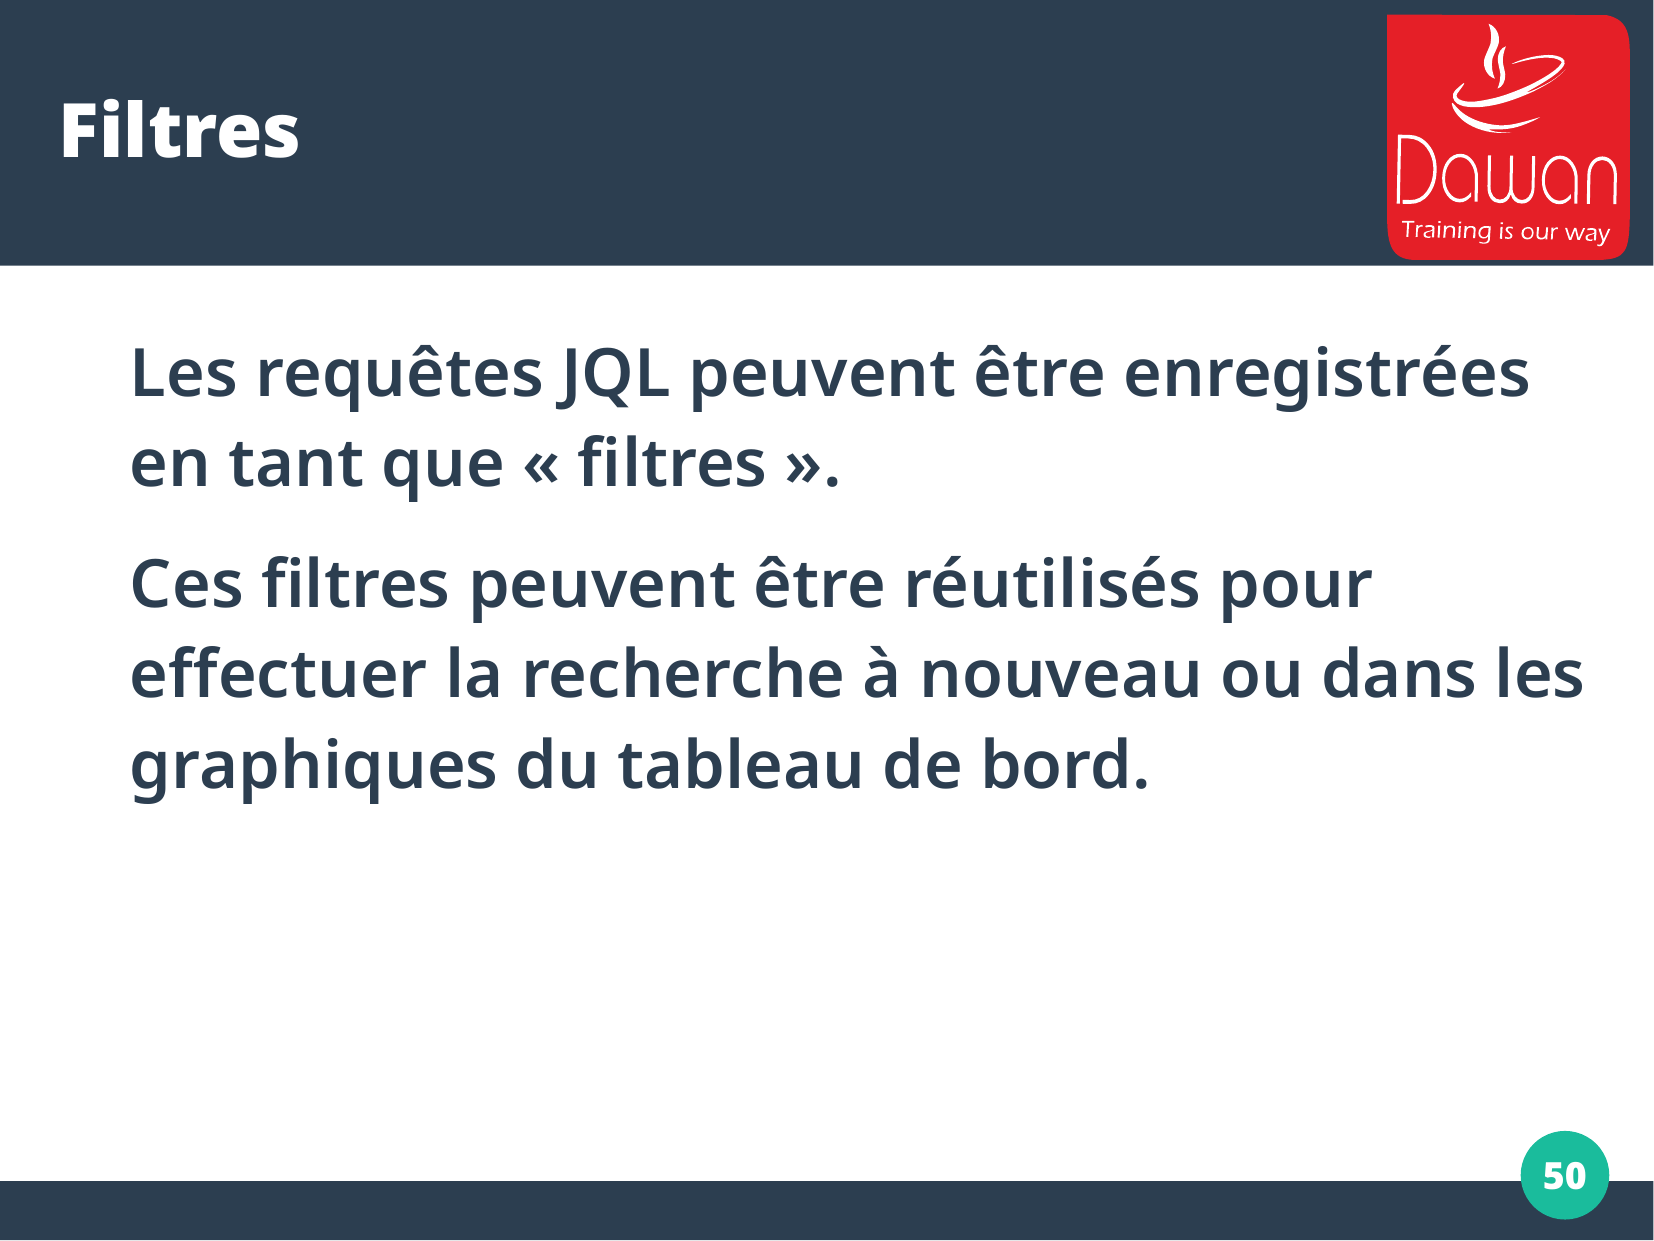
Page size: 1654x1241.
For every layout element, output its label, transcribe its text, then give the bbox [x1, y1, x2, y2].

list [656, 775, 670, 782]
title Filtres [59, 49, 1387, 207]
list [697, 775, 712, 782]
list [141, 775, 157, 782]
list [571, 775, 585, 782]
list [527, 775, 543, 782]
list [894, 775, 910, 782]
picture [1387, 14, 1630, 260]
list [211, 775, 225, 782]
list [252, 775, 267, 782]
list Les requêtes JQL peuvent être enregistrées en tant que « filtres ». Ces filtres peuvent être réutilisés pour effectuer la recherche à nouveau ou dans les graphiques du tableau de bord. [59, 324, 1595, 775]
list [59, 775, 1595, 1152]
list [795, 775, 809, 782]
list [836, 775, 850, 782]
list [354, 775, 370, 782]
list [398, 775, 412, 782]
list [1102, 775, 1118, 782]
list [1033, 775, 1049, 782]
list [994, 775, 1009, 782]
